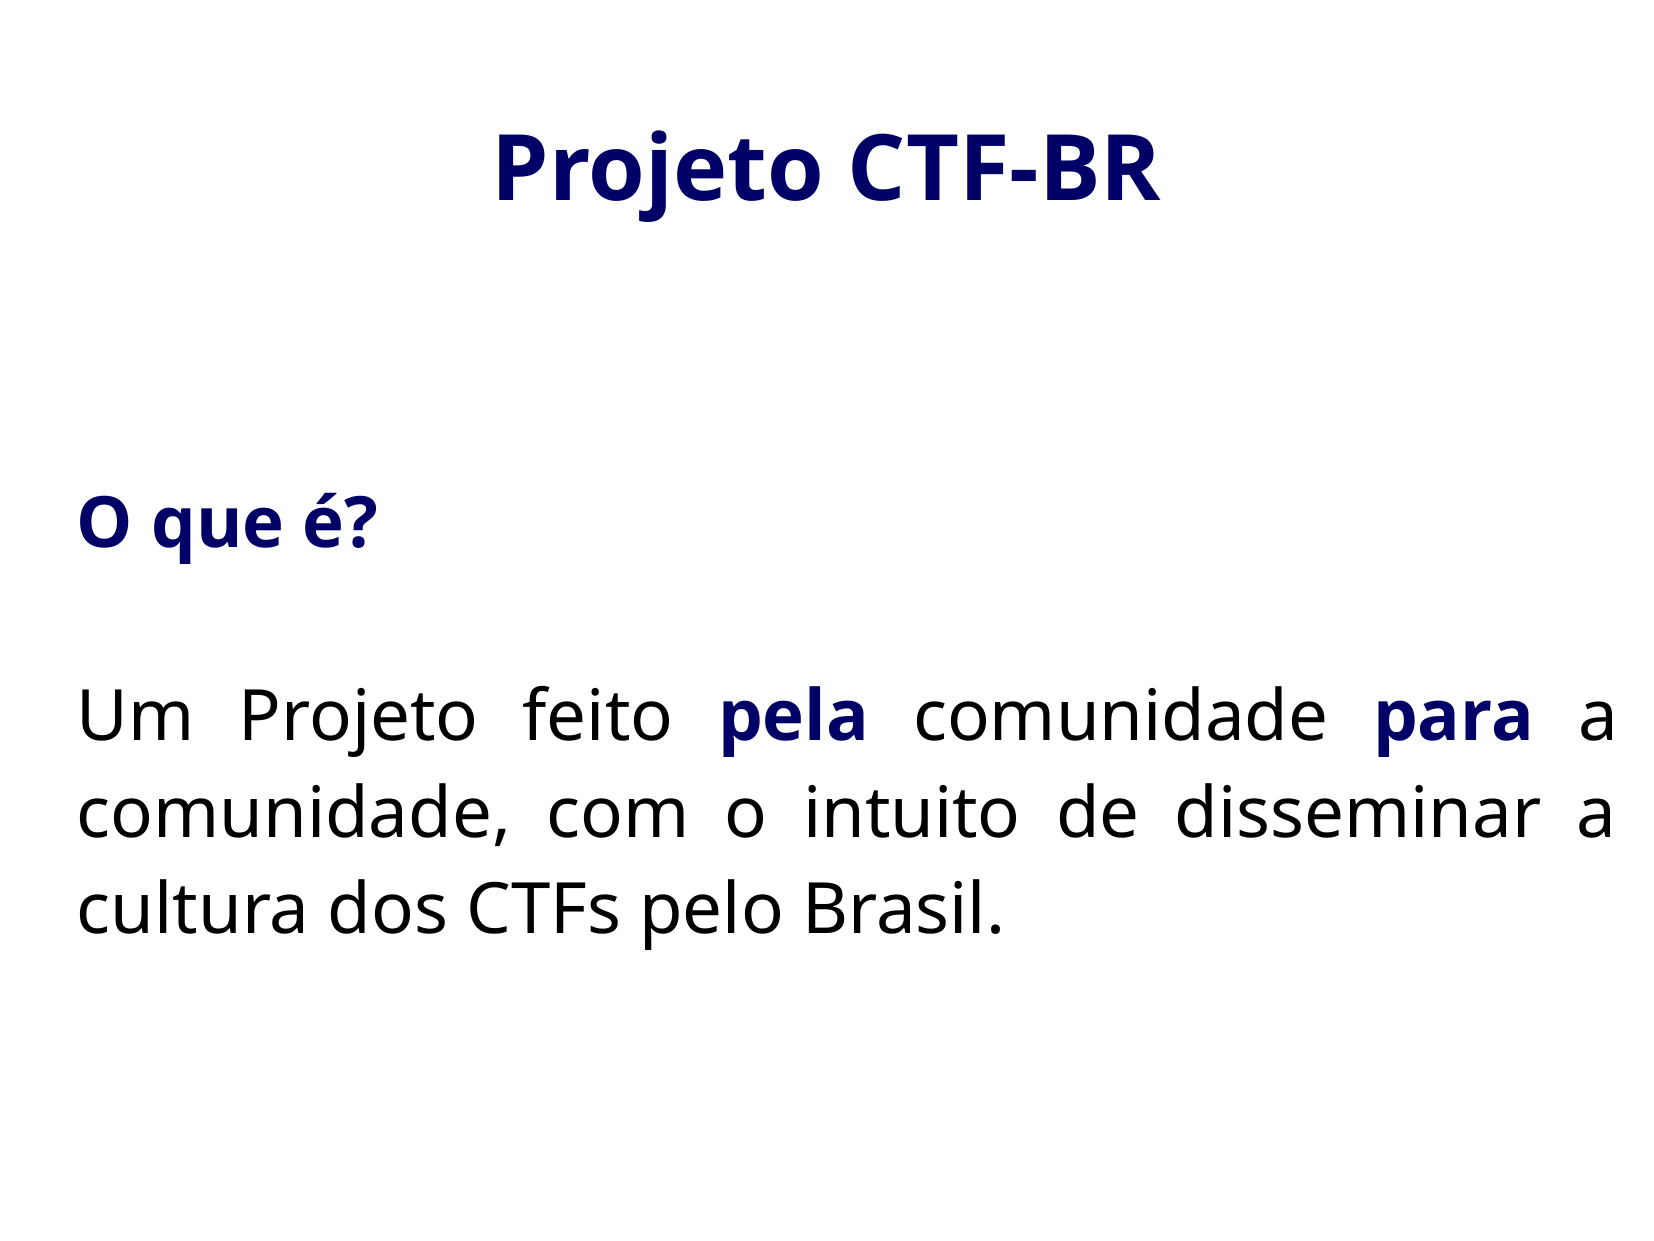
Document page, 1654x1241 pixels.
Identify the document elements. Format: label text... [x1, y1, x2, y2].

subtitle O que é? Um Projeto feito pela comunidade para a comunidade, com o intuito de disseminar a cultura dos CTFs pelo Brasil. [76, 347, 1619, 1079]
title Projeto CTF-BR [82, 61, 1571, 269]
